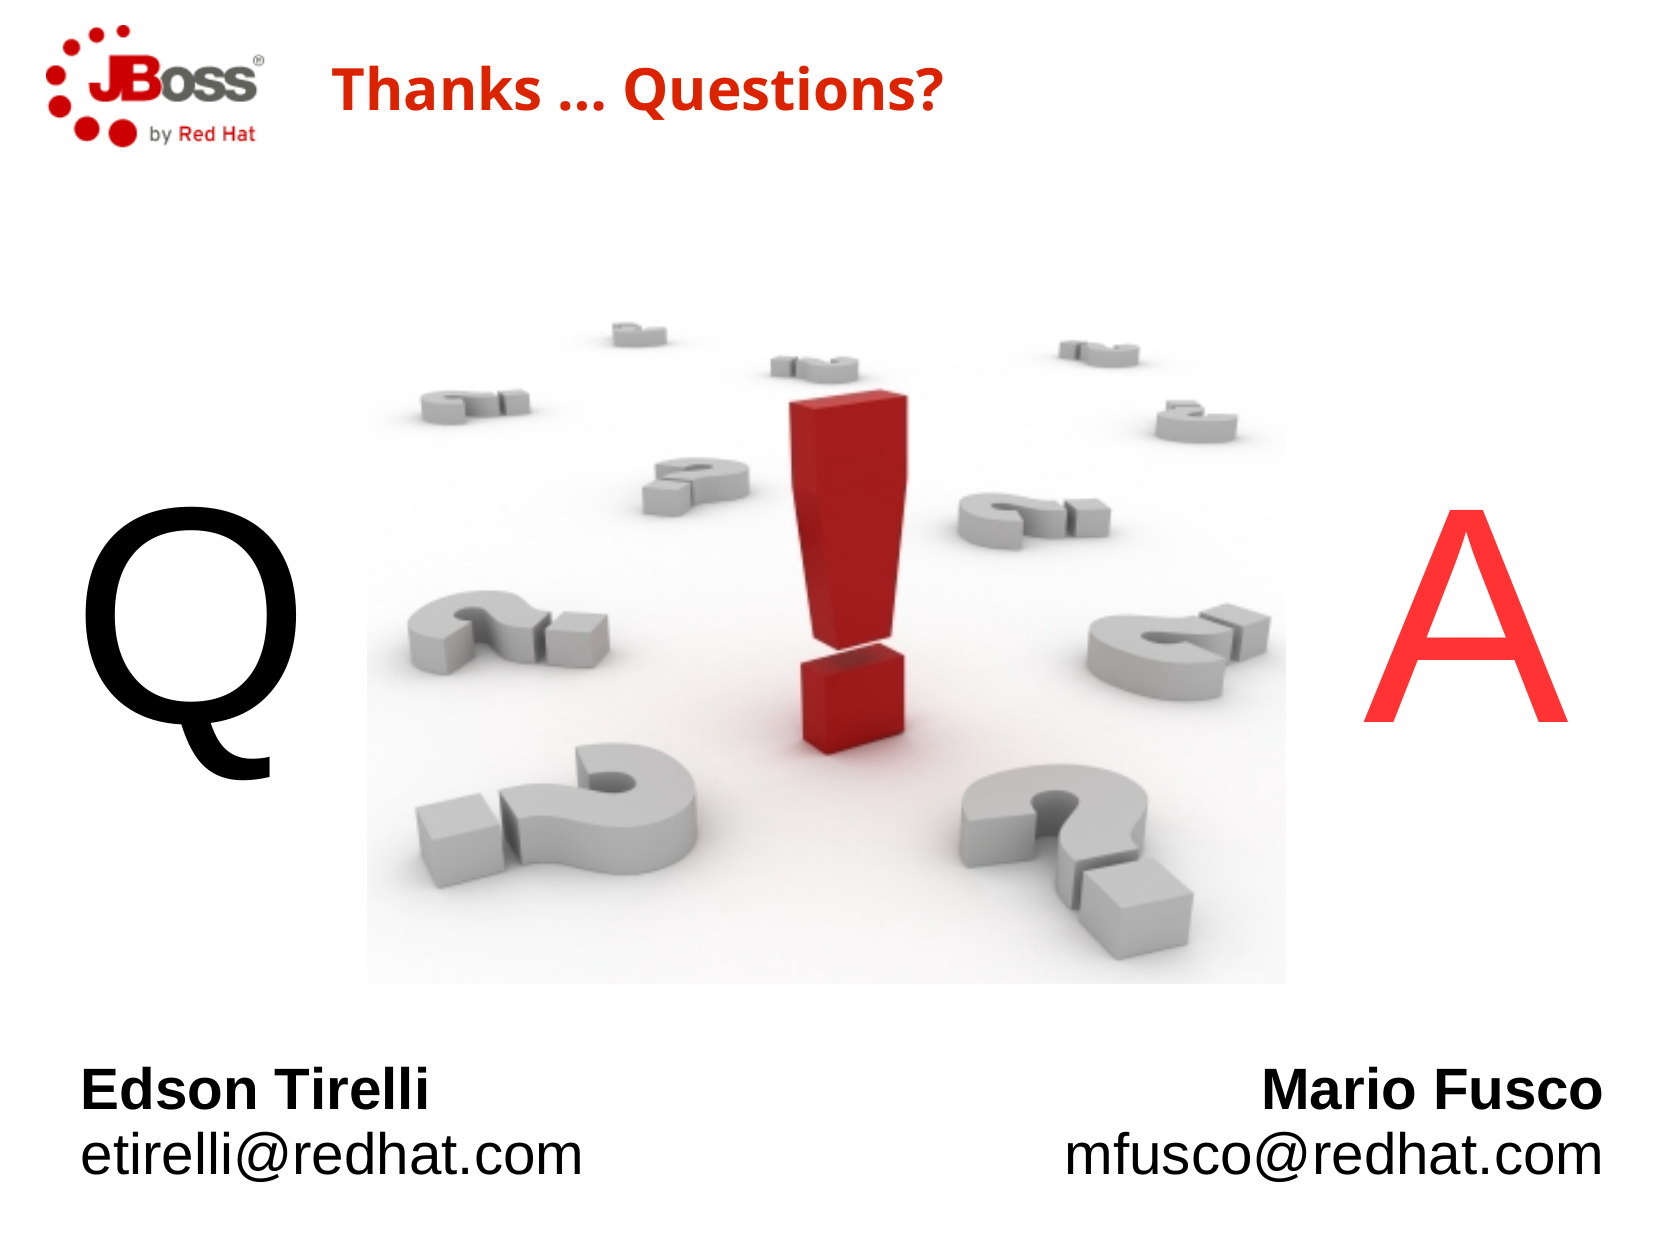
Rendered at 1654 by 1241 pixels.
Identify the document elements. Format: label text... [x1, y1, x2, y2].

picture [46, 25, 266, 149]
text_box Edson Tirelli etirelli@redhat.com [66, 1050, 601, 1200]
text_box Mario Fusco mfusco@redhat.com [1050, 1050, 1620, 1200]
text_box A [1348, 440, 1585, 826]
title Thanks … Questions? [331, 32, 1538, 151]
text_box Q [56, 440, 326, 826]
picture [367, 295, 1286, 984]
